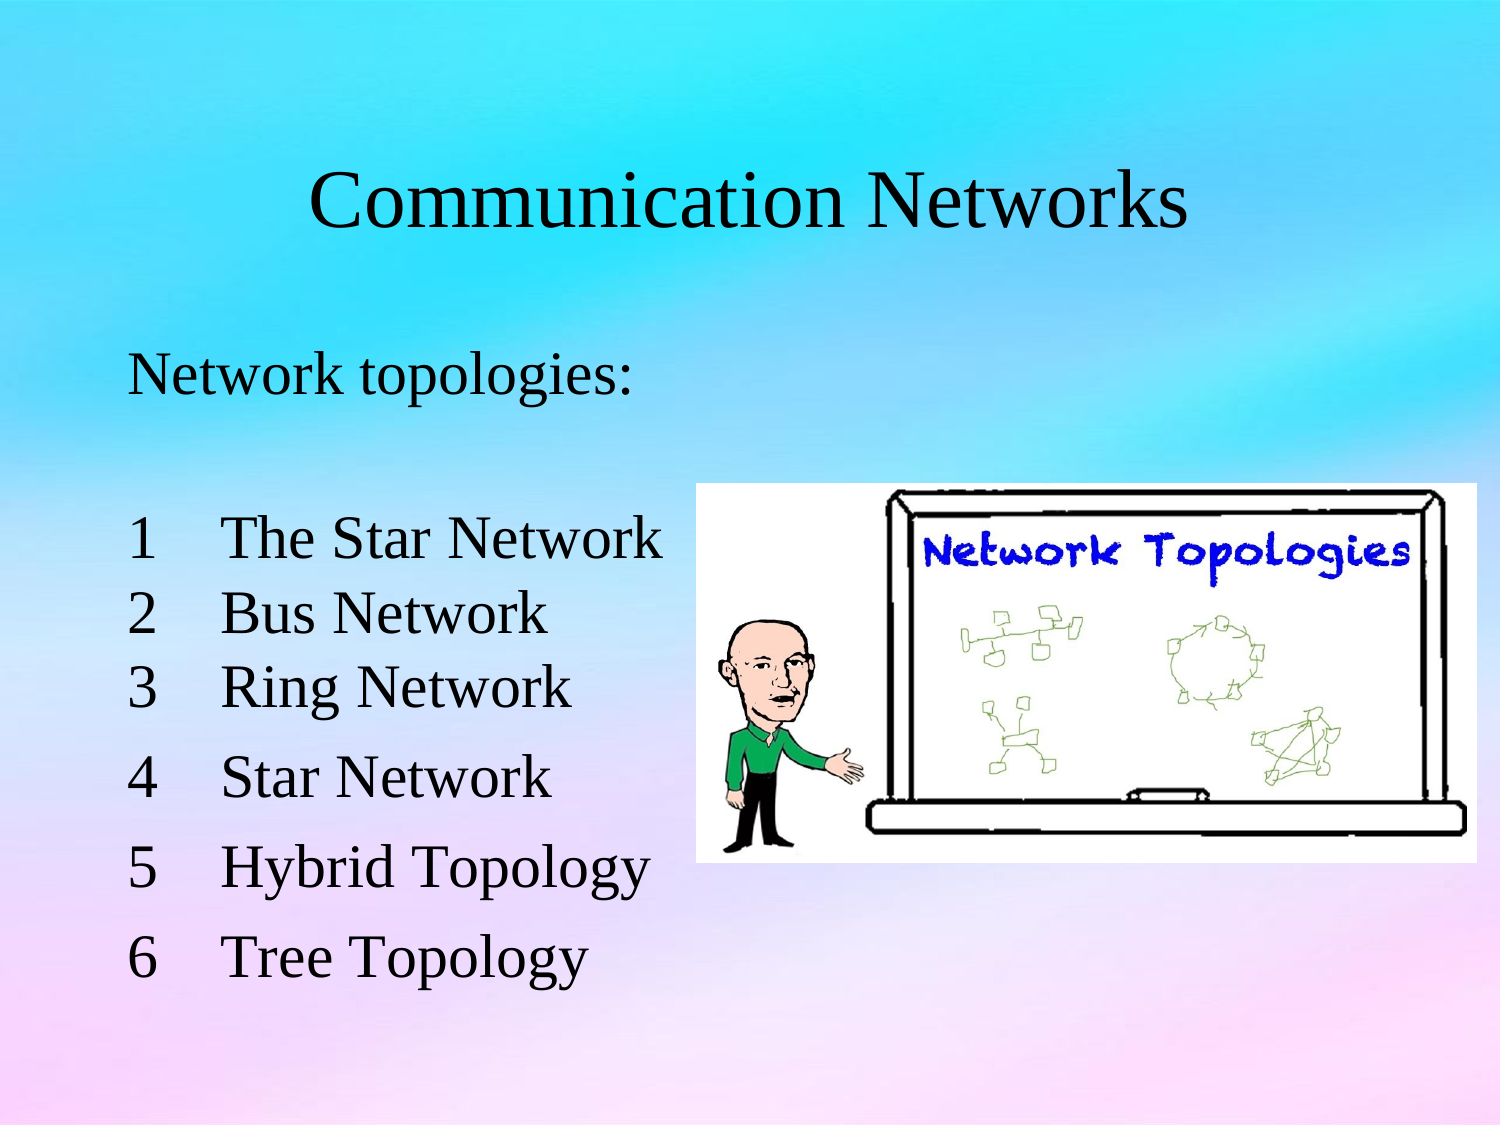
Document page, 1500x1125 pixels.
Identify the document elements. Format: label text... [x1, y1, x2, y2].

title Communication Networks [112, 99, 1388, 288]
picture [0, 0, 1500, 1125]
list Network topologies: The Star Network Bus Network Ring Network 4 Star Network 5 Hybrid Topology 6 Tree Topology [112, 324, 1388, 1000]
